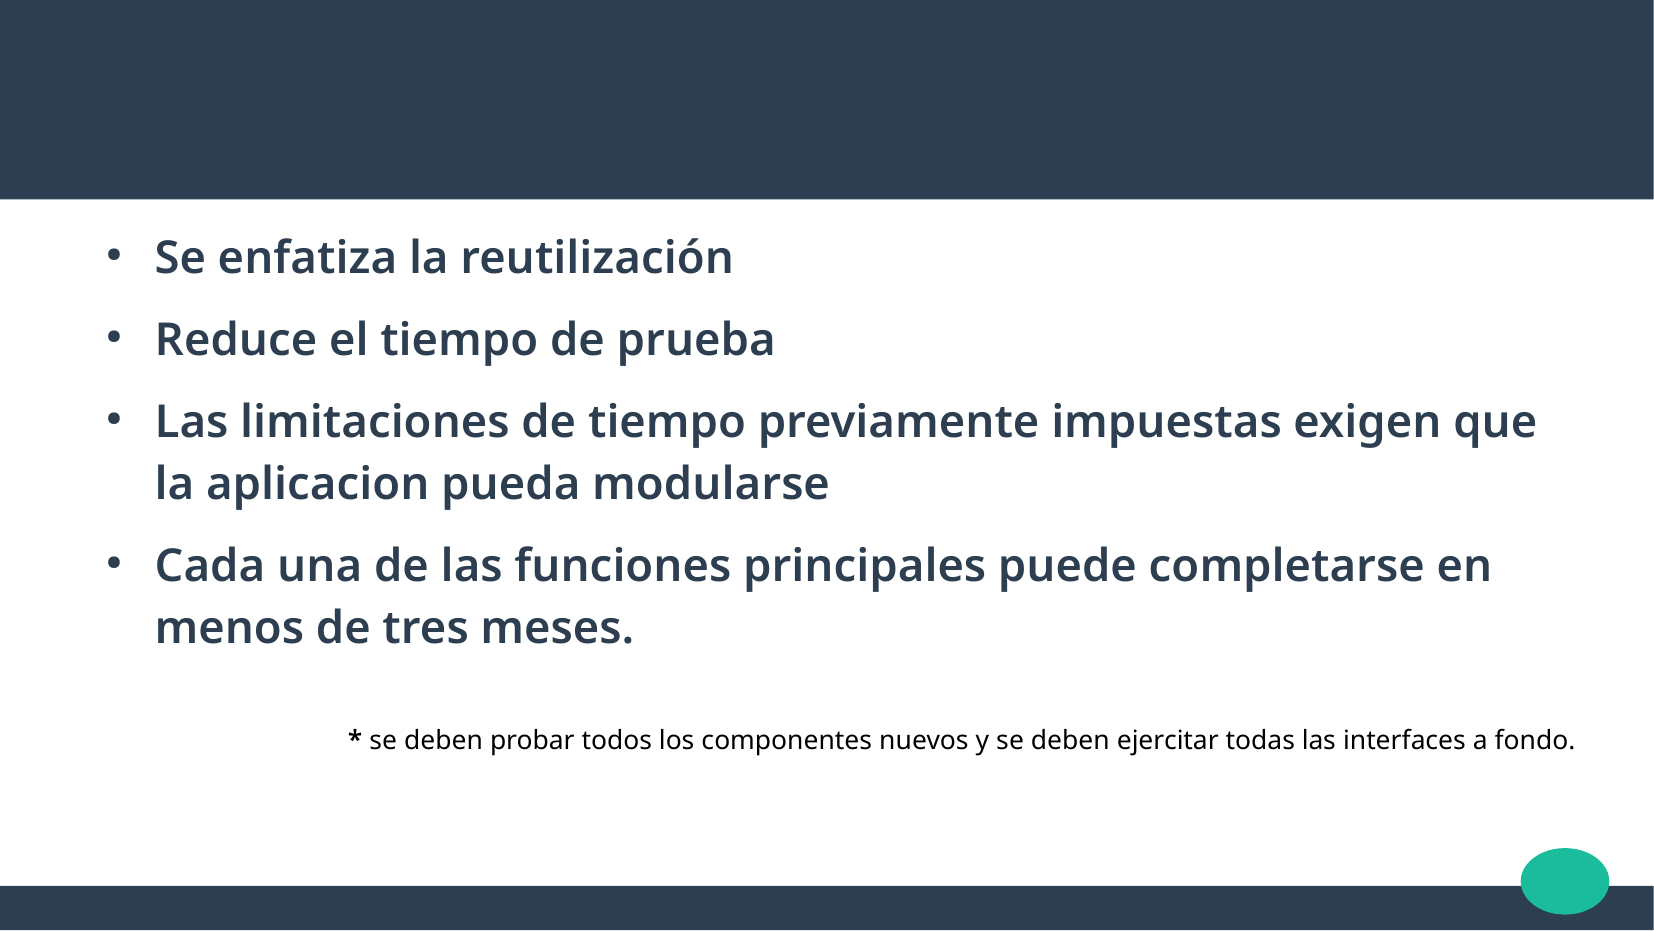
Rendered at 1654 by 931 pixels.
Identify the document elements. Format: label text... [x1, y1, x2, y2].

list Se enfatiza la reutilización Reduce el tiempo de prueba Las limitaciones de tiempo previamente impuestas exigen que la aplicacion pueda modularse Cada una de las funciones principales puede completarse en menos de tres meses. * se deben probar todos los componentes nuevos y se deben ejercitar todas las interfaces a fondo. [90, 225, 1579, 765]
